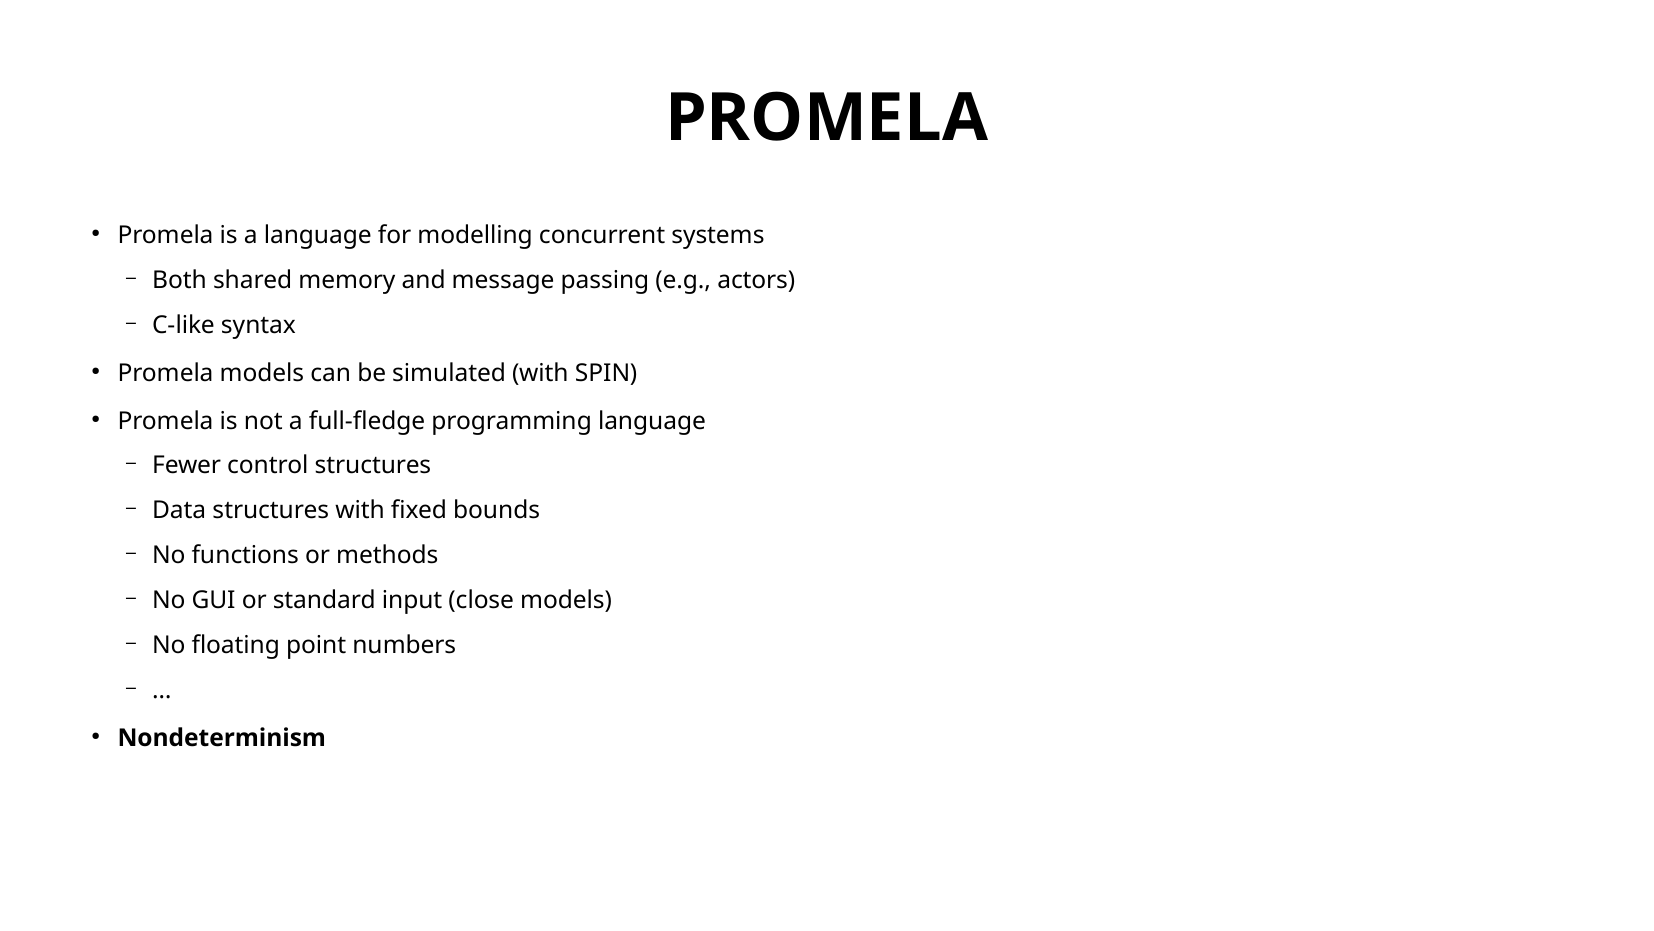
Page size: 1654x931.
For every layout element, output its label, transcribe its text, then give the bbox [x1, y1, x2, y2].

title PROMELA [82, 36, 1571, 193]
list Promela is a language for modelling concurrent systems Both shared memory and message passing (e.g., actors) C-like syntax Promela models can be simulated (with SPIN) Promela is not a full-fledge programming language Fewer control structures Data structures with fixed bounds No functions or methods No GUI or standard input (close models) No floating point numbers … Nondeterminism [82, 217, 1571, 757]
